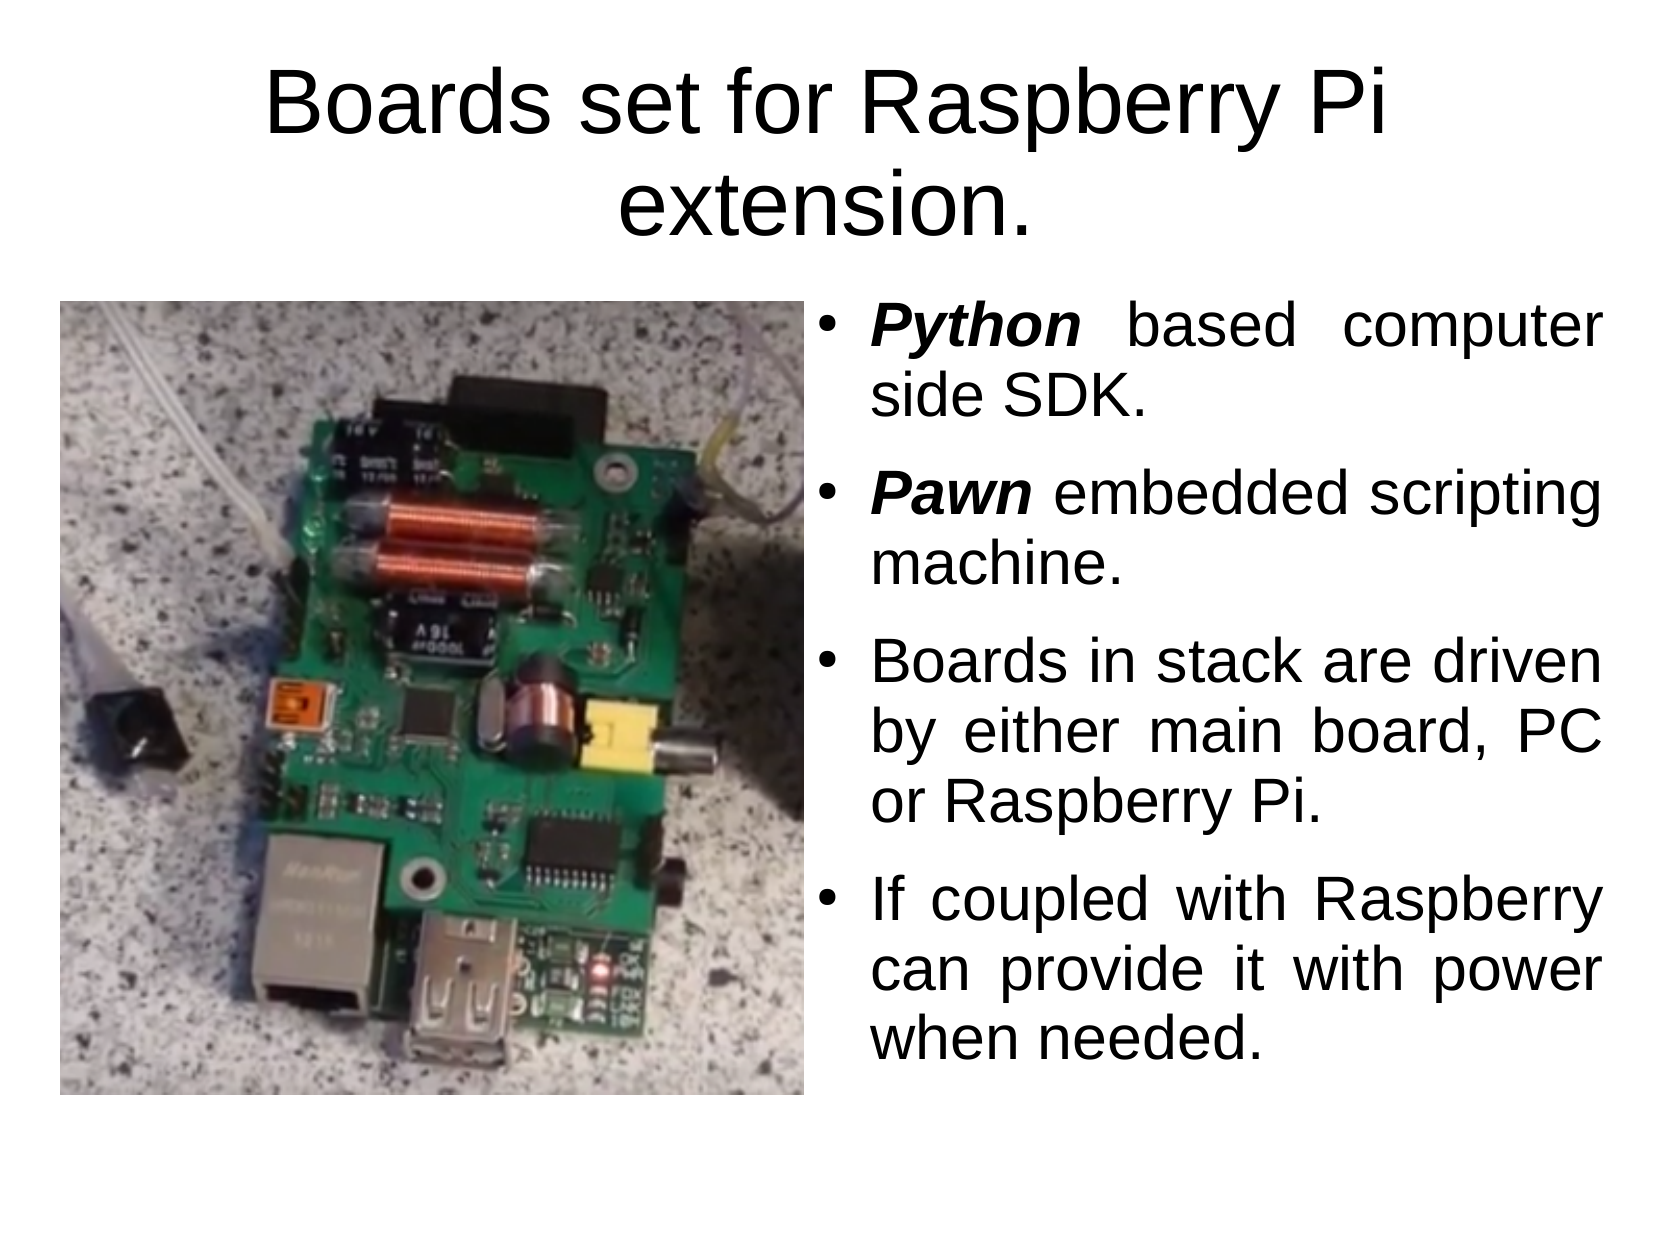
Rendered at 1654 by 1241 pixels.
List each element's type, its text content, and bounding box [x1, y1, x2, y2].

list Python based computer side SDK. Pawn embedded scripting machine. Boards in stack are driven by either main board, PC or Raspberry Pi. If coupled with Raspberry can provide it with power when needed. [803, 290, 1606, 1171]
picture [60, 301, 804, 1096]
title Boards set for Raspberry Pi extension. [82, 49, 1571, 257]
